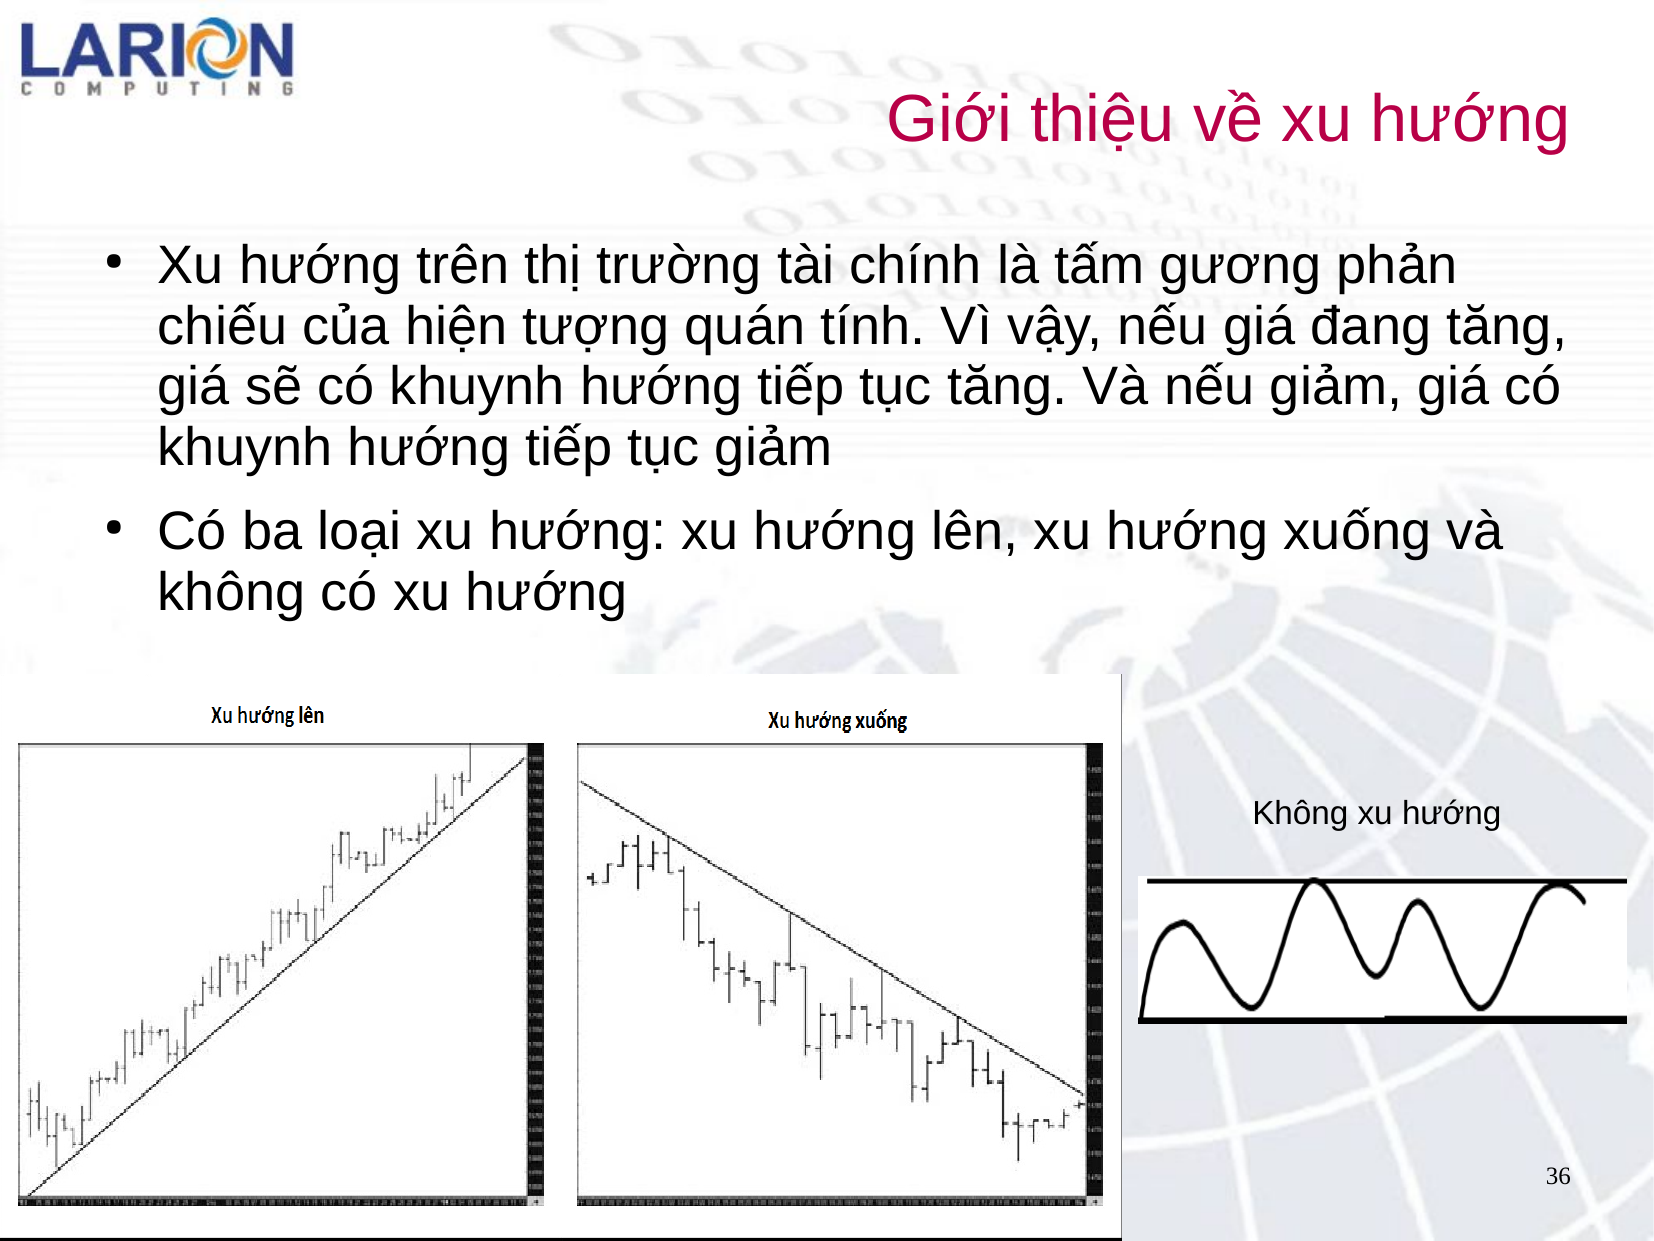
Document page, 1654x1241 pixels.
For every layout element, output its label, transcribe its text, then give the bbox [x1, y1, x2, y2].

picture [0, 0, 1654, 1241]
list Xu hướng trên thị trường tài chính là tấm gương phản chiếu của hiện tượng quán tính. Vì vậy, nếu giá đang tăng, giá sẽ có khuynh hướng tiếp tục tăng. Và nếu giảm, giá có khuynh hướng tiếp tục giảm Có ba loại xu hướng: xu hướng lên, xu hướng xuống và không có xu hướng [86, 234, 1576, 1039]
title Giới thiệu về xu hướng [300, 49, 1571, 188]
text_box Không xu hướng [1237, 787, 1517, 840]
